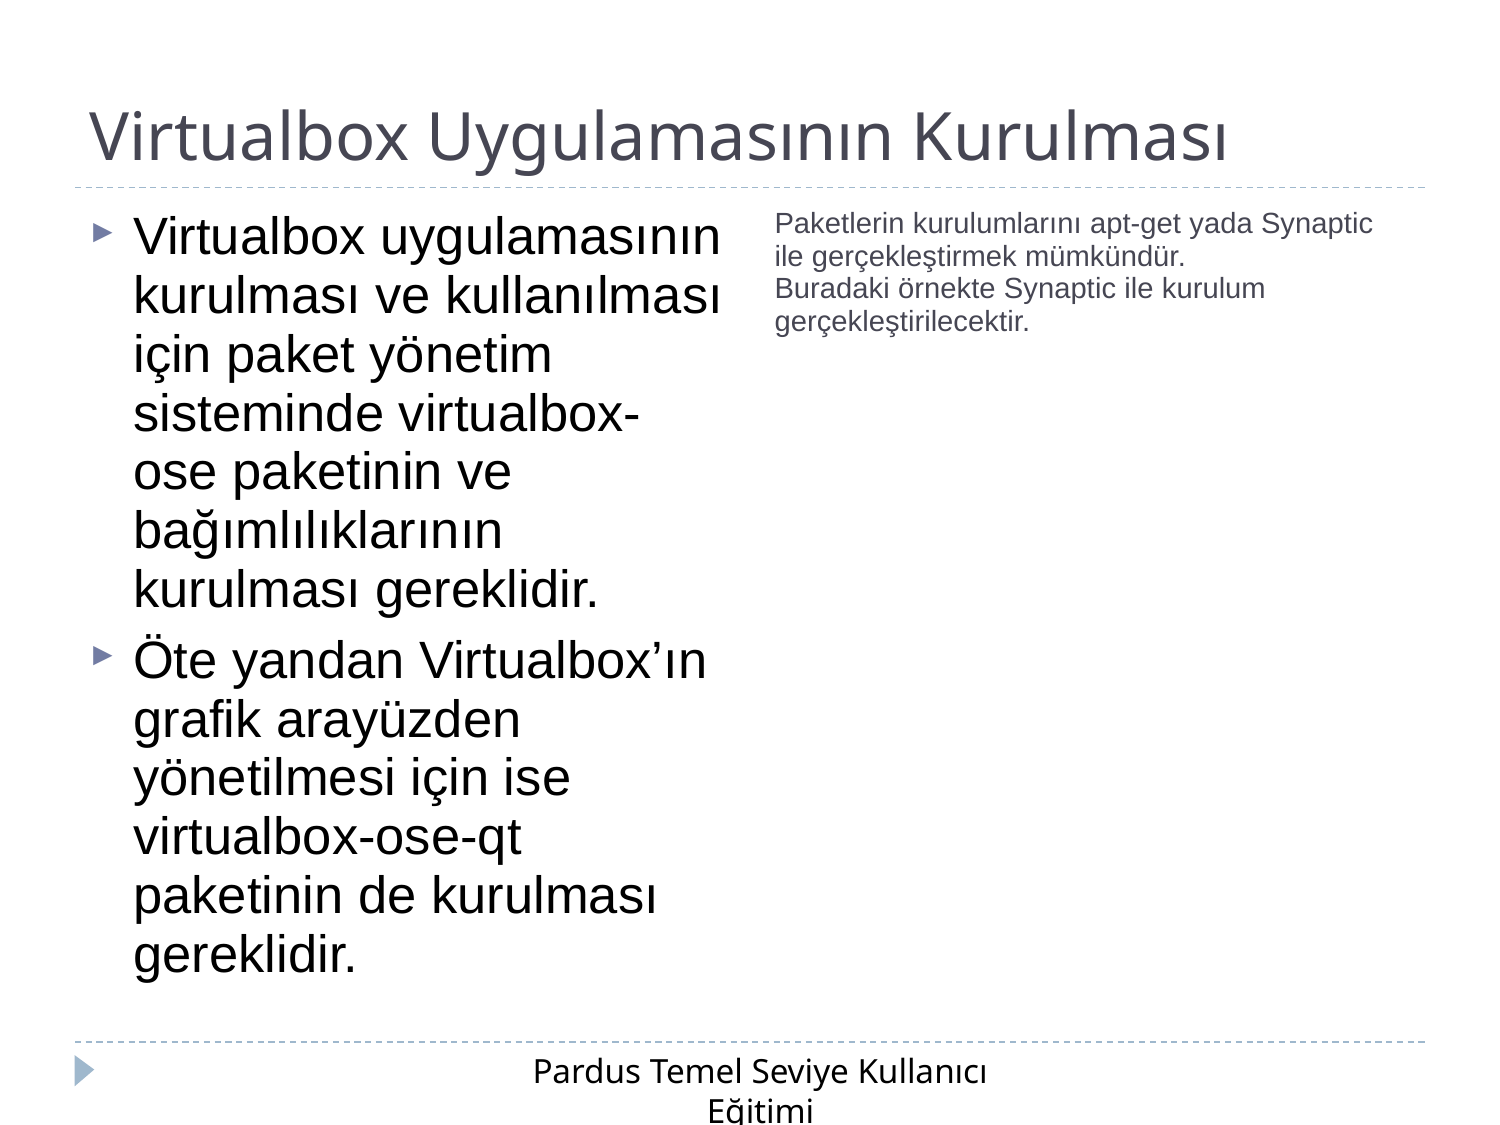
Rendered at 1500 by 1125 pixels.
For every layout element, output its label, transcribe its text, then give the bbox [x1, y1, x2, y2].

list Paketlerin kurulumlarını apt-get yada Synaptic ile gerçekleştirmek mümkündür. Buradaki örnekte Synaptic ile kurulum gerçekleştirilecektir. [759, 199, 1423, 1010]
title Virtualbox Uygulamasının Kurulması [75, 37, 1425, 188]
list Virtualbox uygulamasının kurulması ve kullanılması için paket yönetim sisteminde virtualbox-ose paketinin ve bağımlılıklarının kurulması gereklidir. Öte yandan Virtualbox’ın grafik arayüzden yönetilmesi için ise virtualbox-ose-qt paketinin de kurulması gereklidir. [75, 200, 738, 1010]
